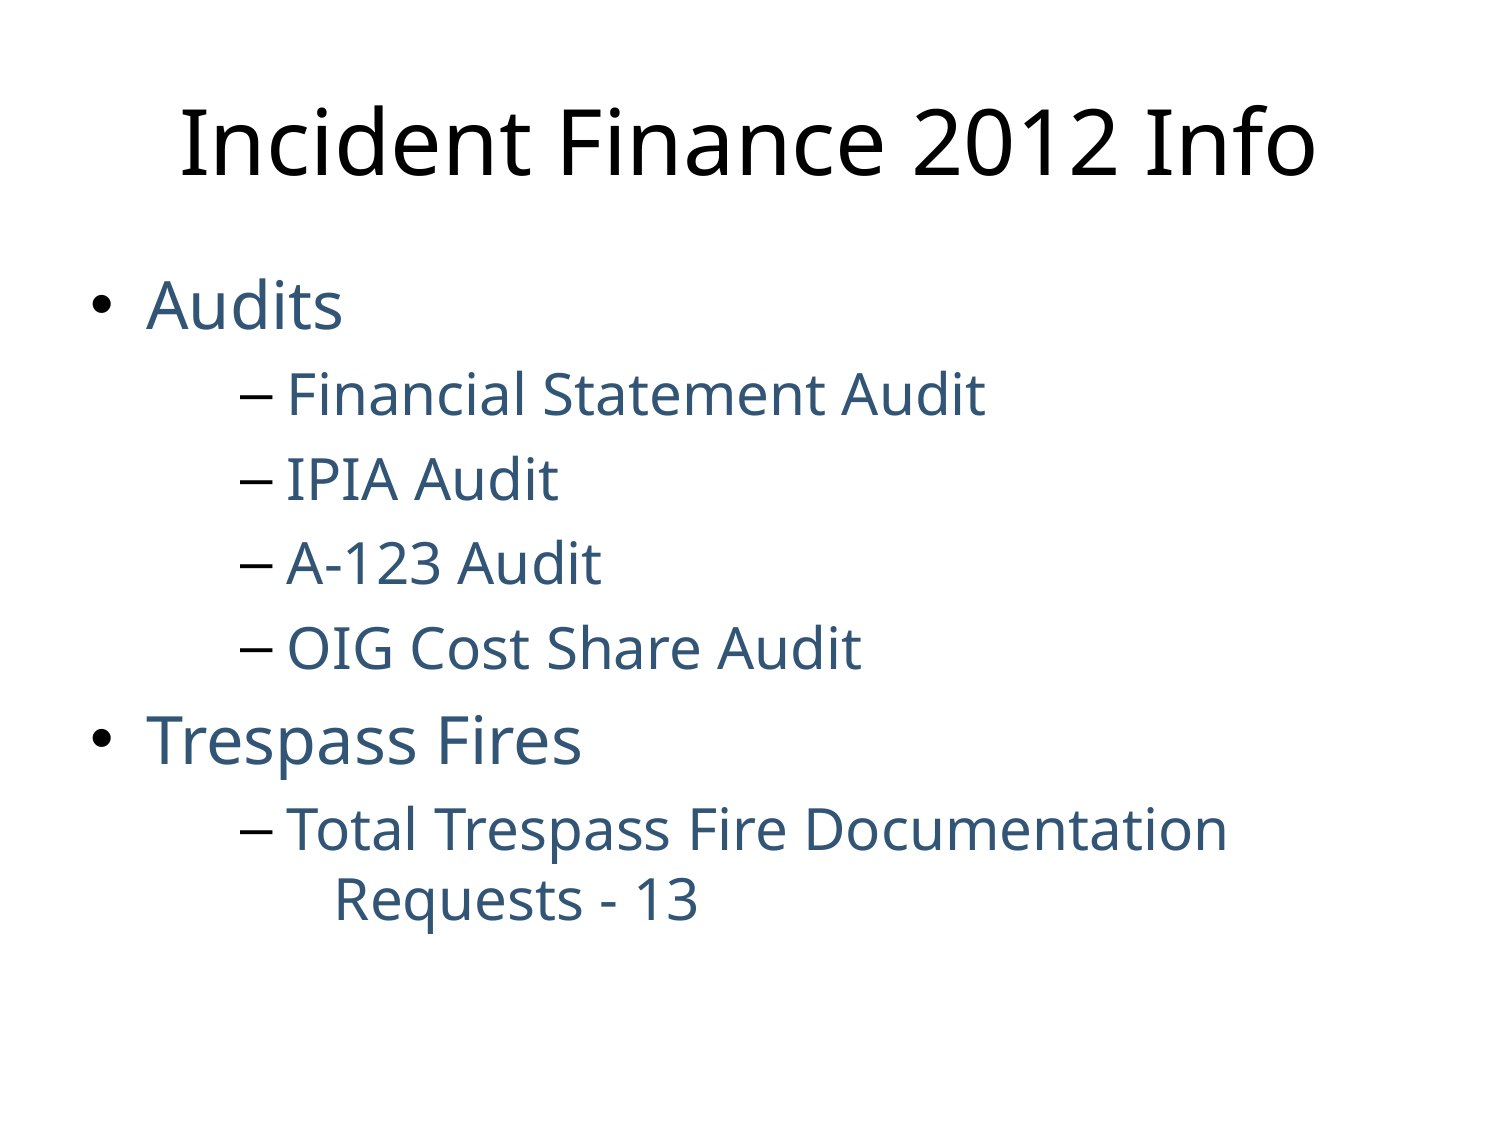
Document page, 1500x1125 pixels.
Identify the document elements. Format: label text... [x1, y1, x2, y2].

title Incident Finance 2012 Info [75, 45, 1426, 233]
list Audits Financial Statement Audit IPIA Audit A-123 Audit OIG Cost Share Audit Trespass Fires Total Trespass Fire Documentation Requests - 13 [75, 255, 1426, 1064]
